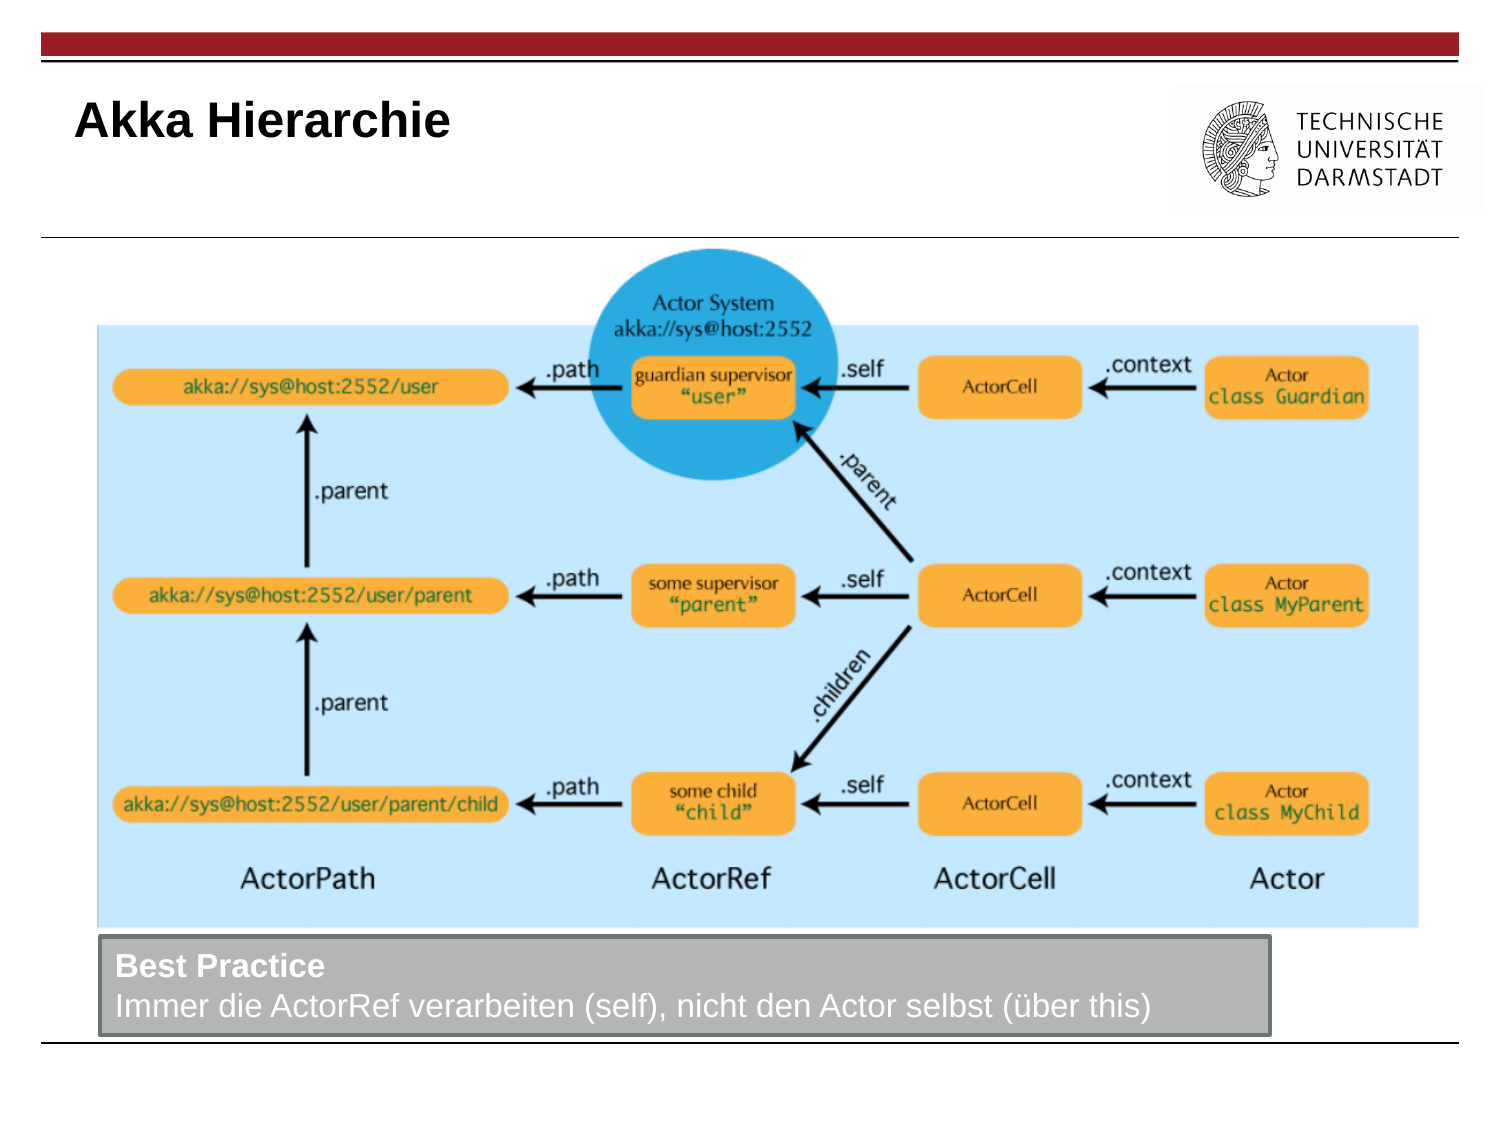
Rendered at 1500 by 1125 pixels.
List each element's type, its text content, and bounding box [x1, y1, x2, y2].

text_box Best Practice Immer die ActorRef verarbeiten (self), nicht den Actor selbst (über this) [100, 936, 1270, 1035]
title Akka Hierarchie [58, 80, 1149, 218]
picture [88, 243, 1442, 954]
picture [1175, 84, 1483, 214]
